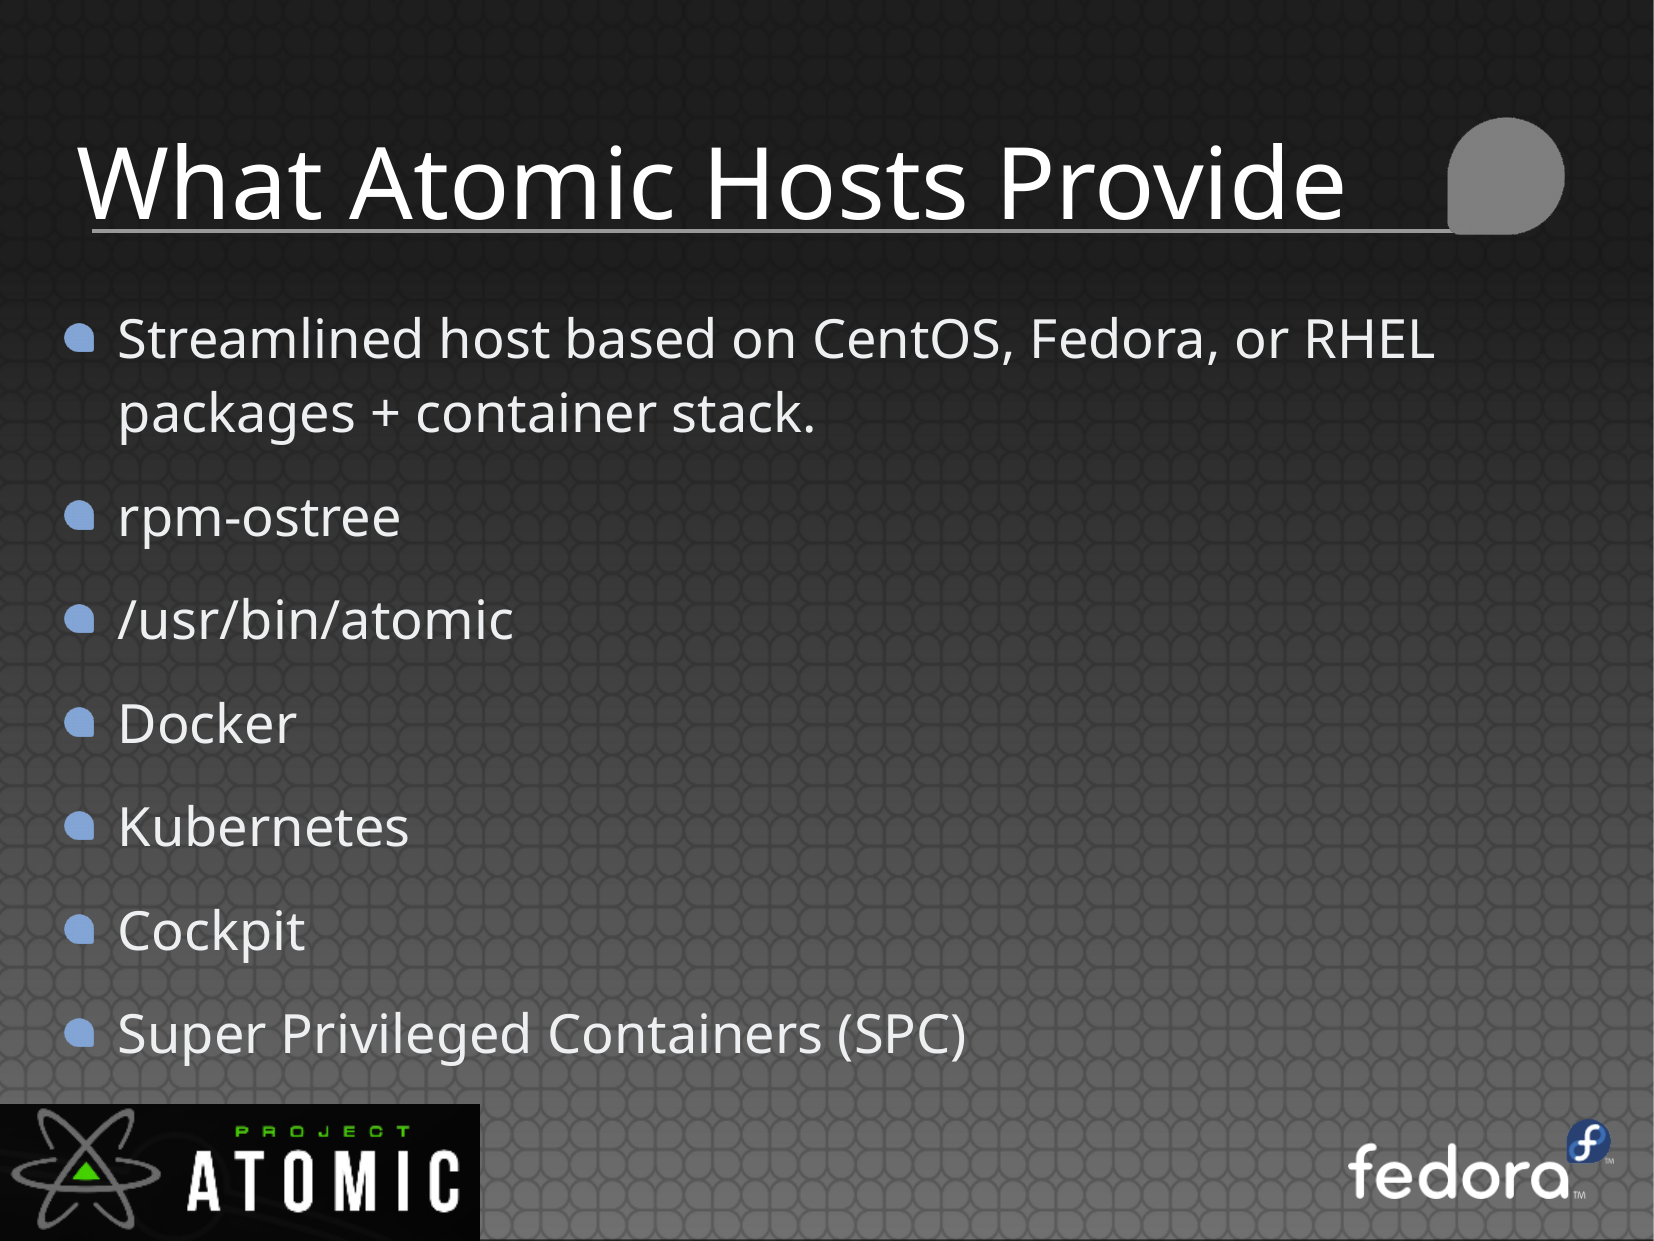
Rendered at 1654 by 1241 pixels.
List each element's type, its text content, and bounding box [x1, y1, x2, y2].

list Streamlined host based on CentOS, Fedora, or RHEL packages + container stack. rpm-ostree /usr/bin/atomic Docker Kubernetes Cockpit Super Privileged Containers (SPC) [46, 300, 1536, 1105]
picture [0, 0, 1654, 1241]
title What Atomic Hosts Provide [76, 112, 1566, 249]
